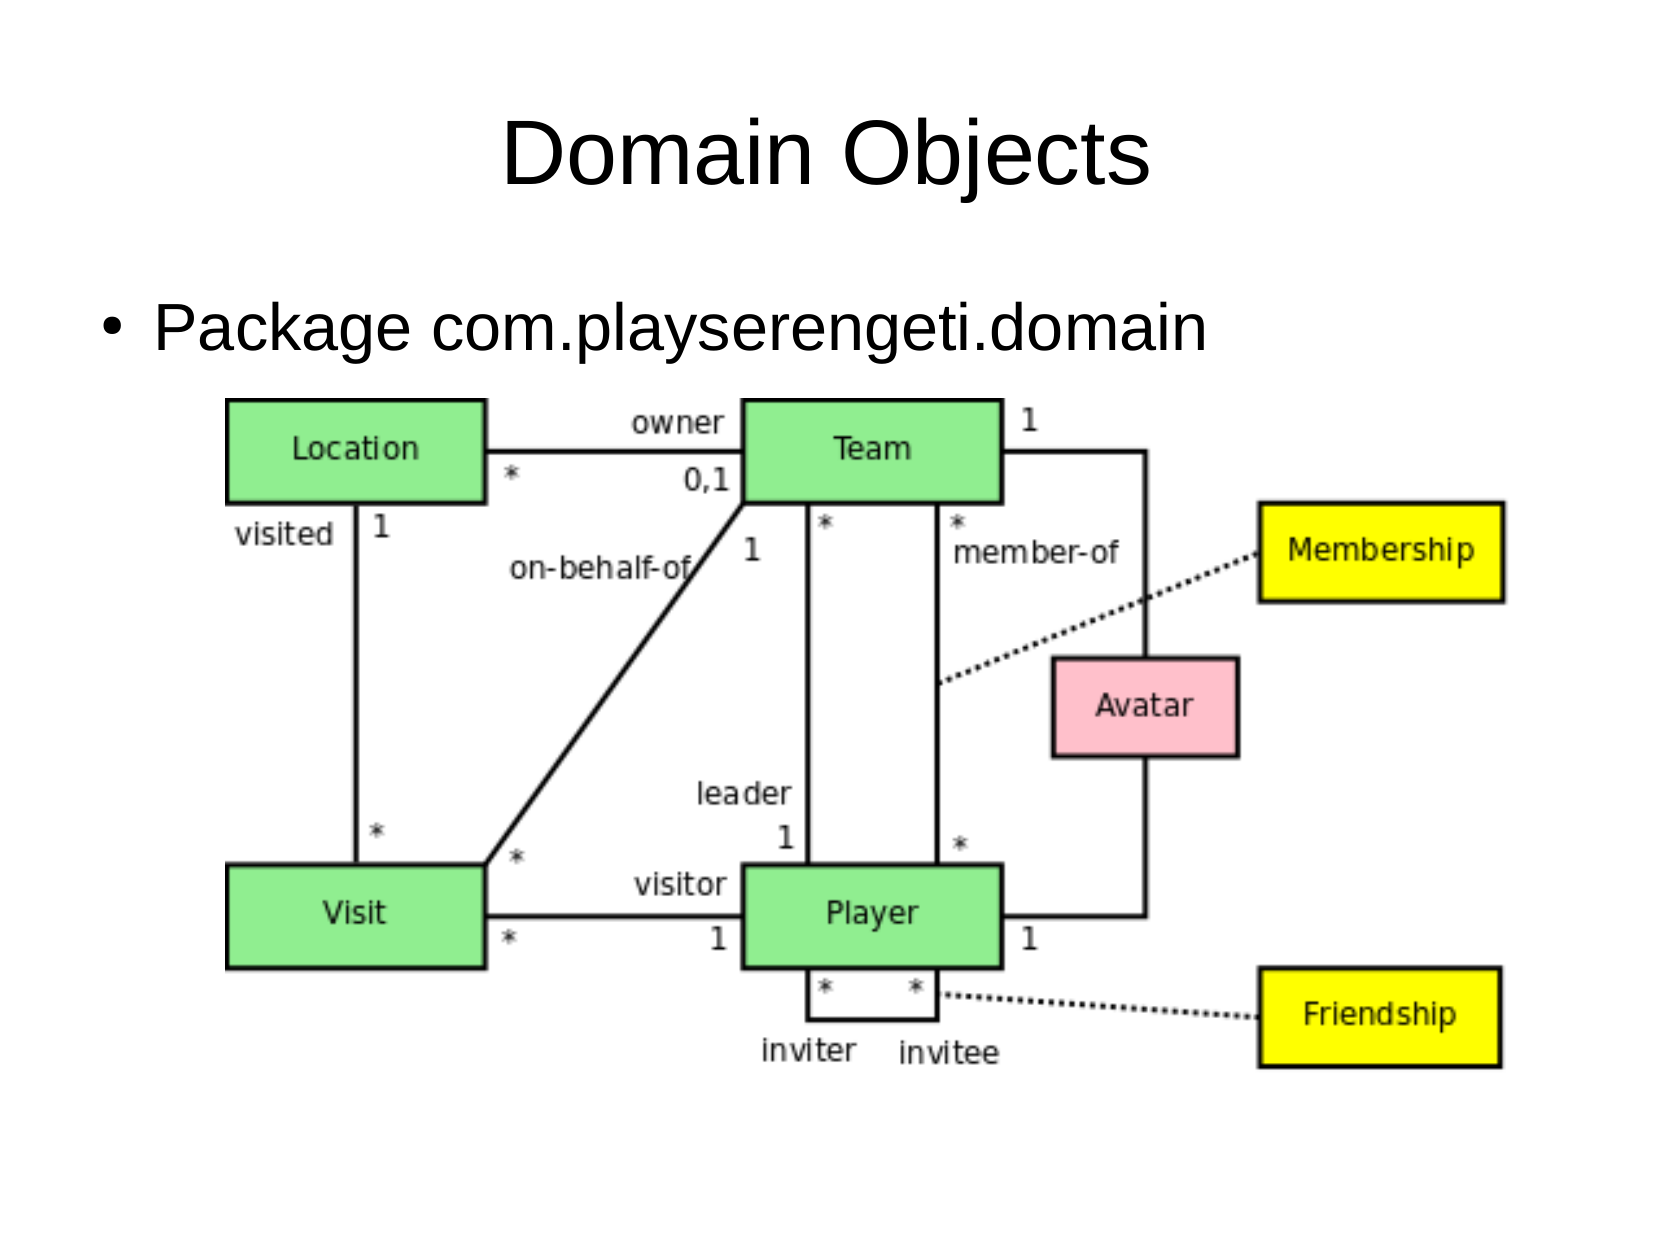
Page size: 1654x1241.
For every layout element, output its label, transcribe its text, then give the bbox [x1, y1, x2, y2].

list Package com.playserengeti.domain [82, 290, 1571, 1094]
picture [225, 398, 1511, 1088]
title Domain Objects [82, 56, 1571, 250]
